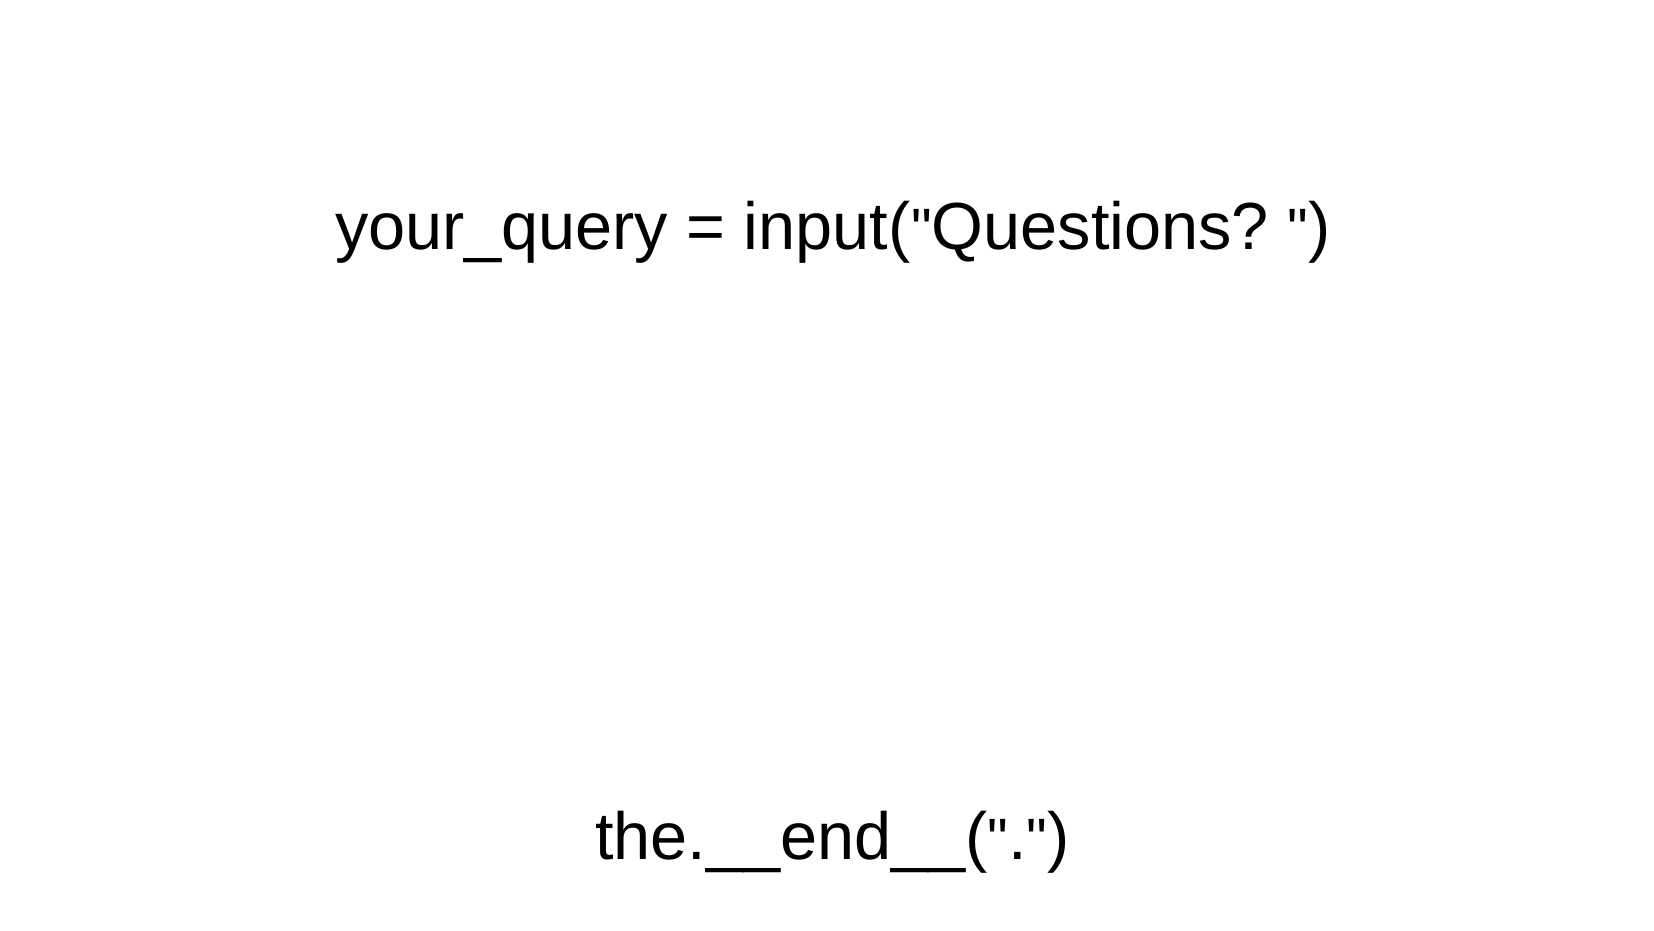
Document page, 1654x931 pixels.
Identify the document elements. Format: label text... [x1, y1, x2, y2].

text_box the.__end__(".") [70, 791, 1559, 881]
text_box your_query = input("Questions? ") [70, 182, 1560, 272]
